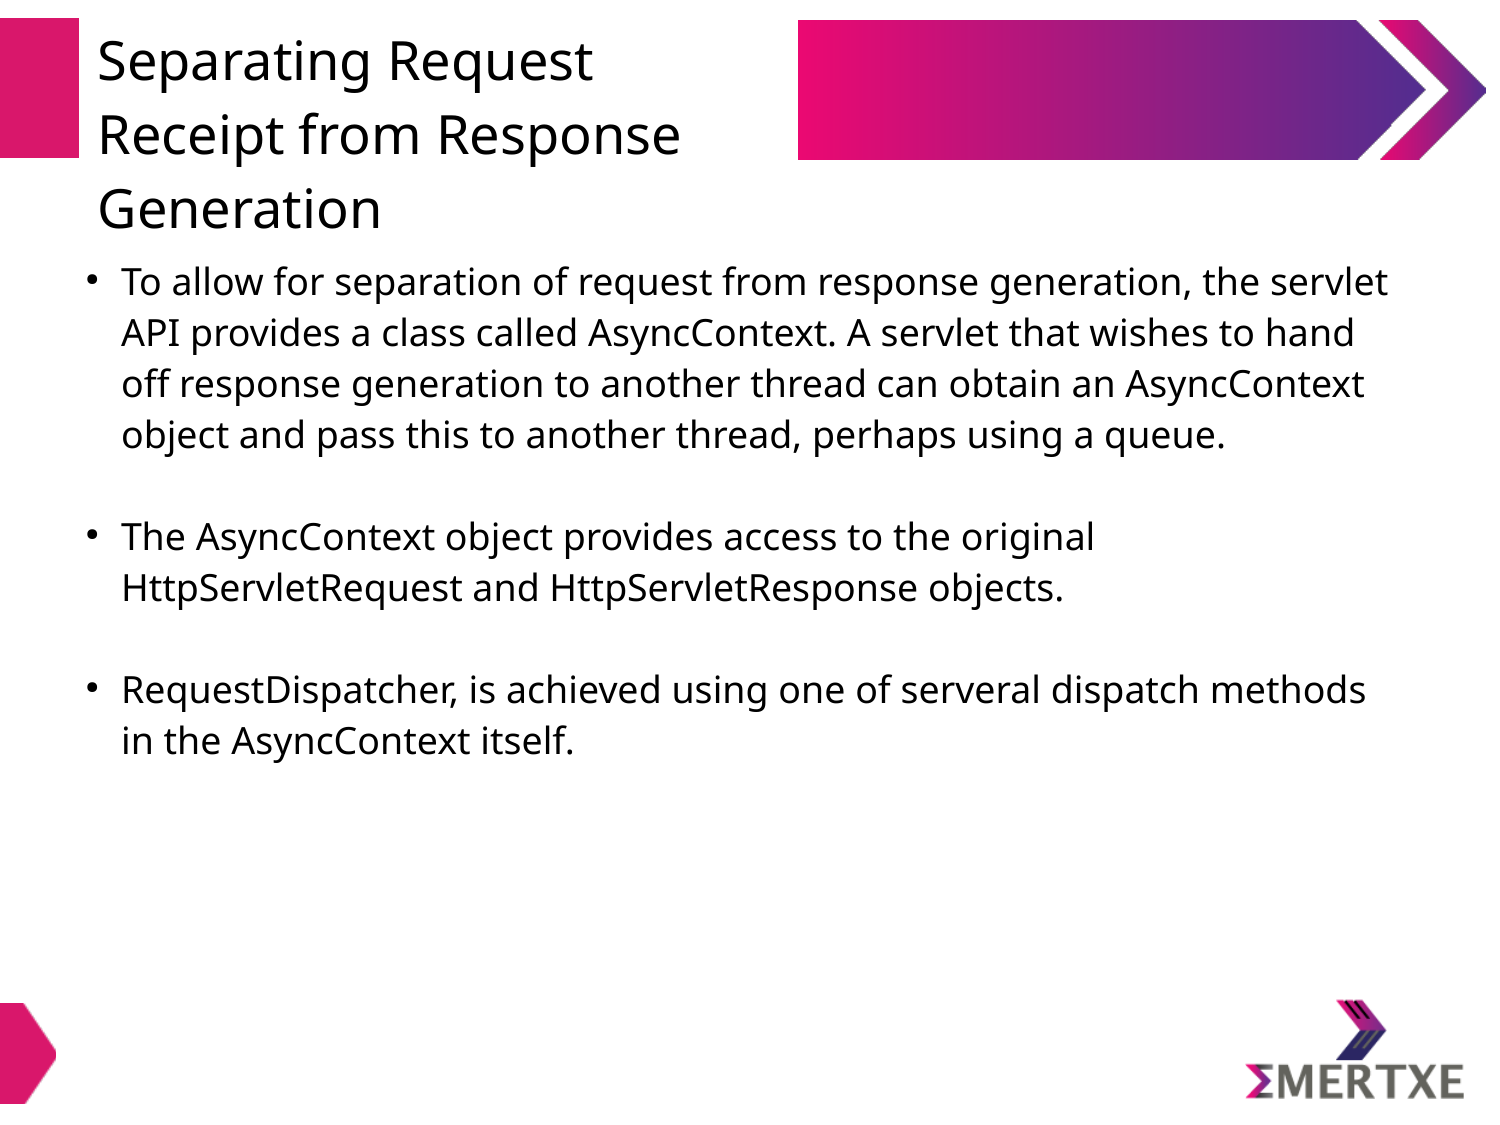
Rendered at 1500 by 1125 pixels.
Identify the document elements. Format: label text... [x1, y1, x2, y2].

text_box To allow for separation of request from response generation, the servlet API provides a class called AsyncContext. A servlet that wishes to hand off response generation to another thread can obtain an AsyncContext object and pass this to another thread, perhaps using a queue. The AsyncContext object provides access to the original HttpServletRequest and HttpServletResponse objects. RequestDispatcher, is achieved using one of serveral dispatch methods in the AsyncContext itself. [70, 248, 1406, 747]
text_box Separating Request Receipt from Response Generation [82, 15, 780, 221]
picture [798, 20, 1486, 160]
picture [1245, 996, 1465, 1099]
